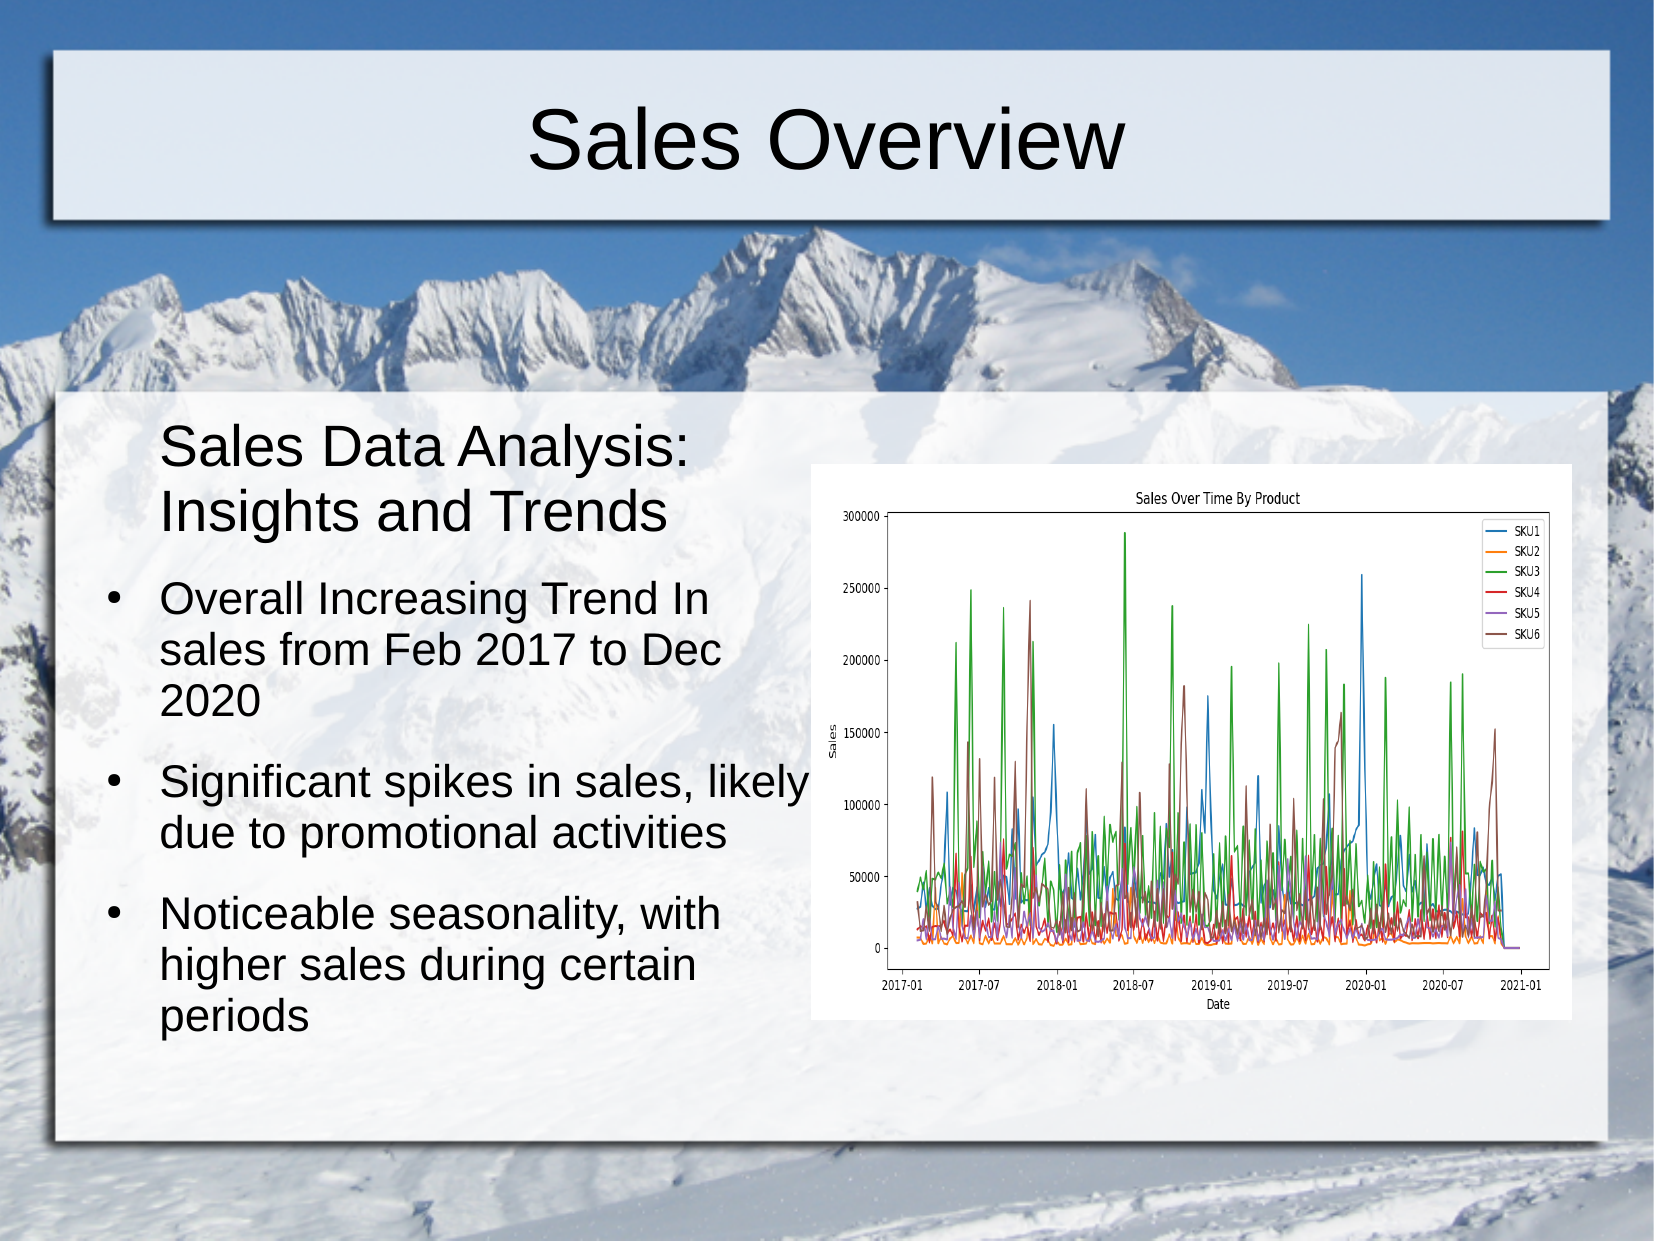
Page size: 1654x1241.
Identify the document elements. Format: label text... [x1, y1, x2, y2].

list Sales Data Analysis: Insights and Trends Overall Increasing Trend In sales from Feb 2017 to Dec 2020 Significant spikes in sales, likely due to promotional activities Noticeable seasonality, with higher sales during certain periods [88, 413, 812, 1109]
picture [0, 0, 1654, 1241]
title Sales Overview [59, 61, 1595, 219]
